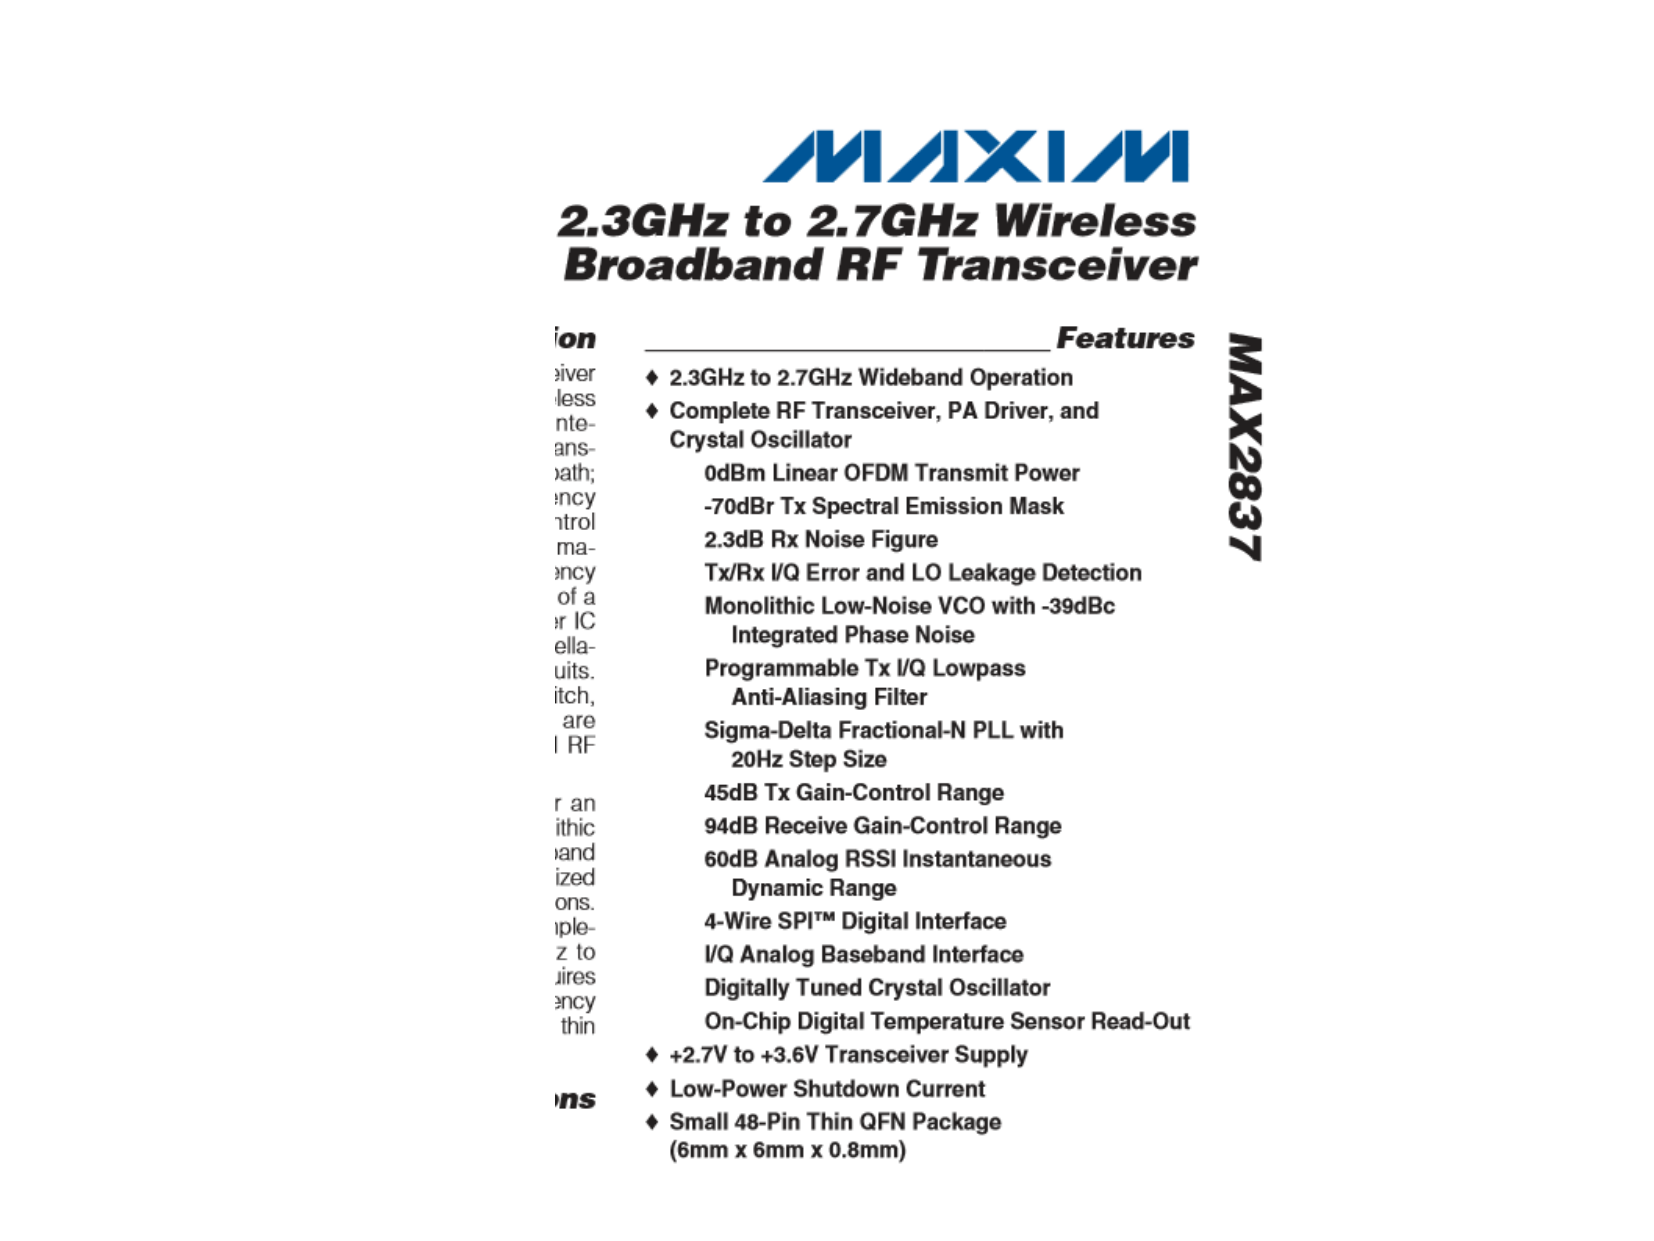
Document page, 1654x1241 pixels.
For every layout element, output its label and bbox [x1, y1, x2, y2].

picture [555, 70, 1301, 1184]
